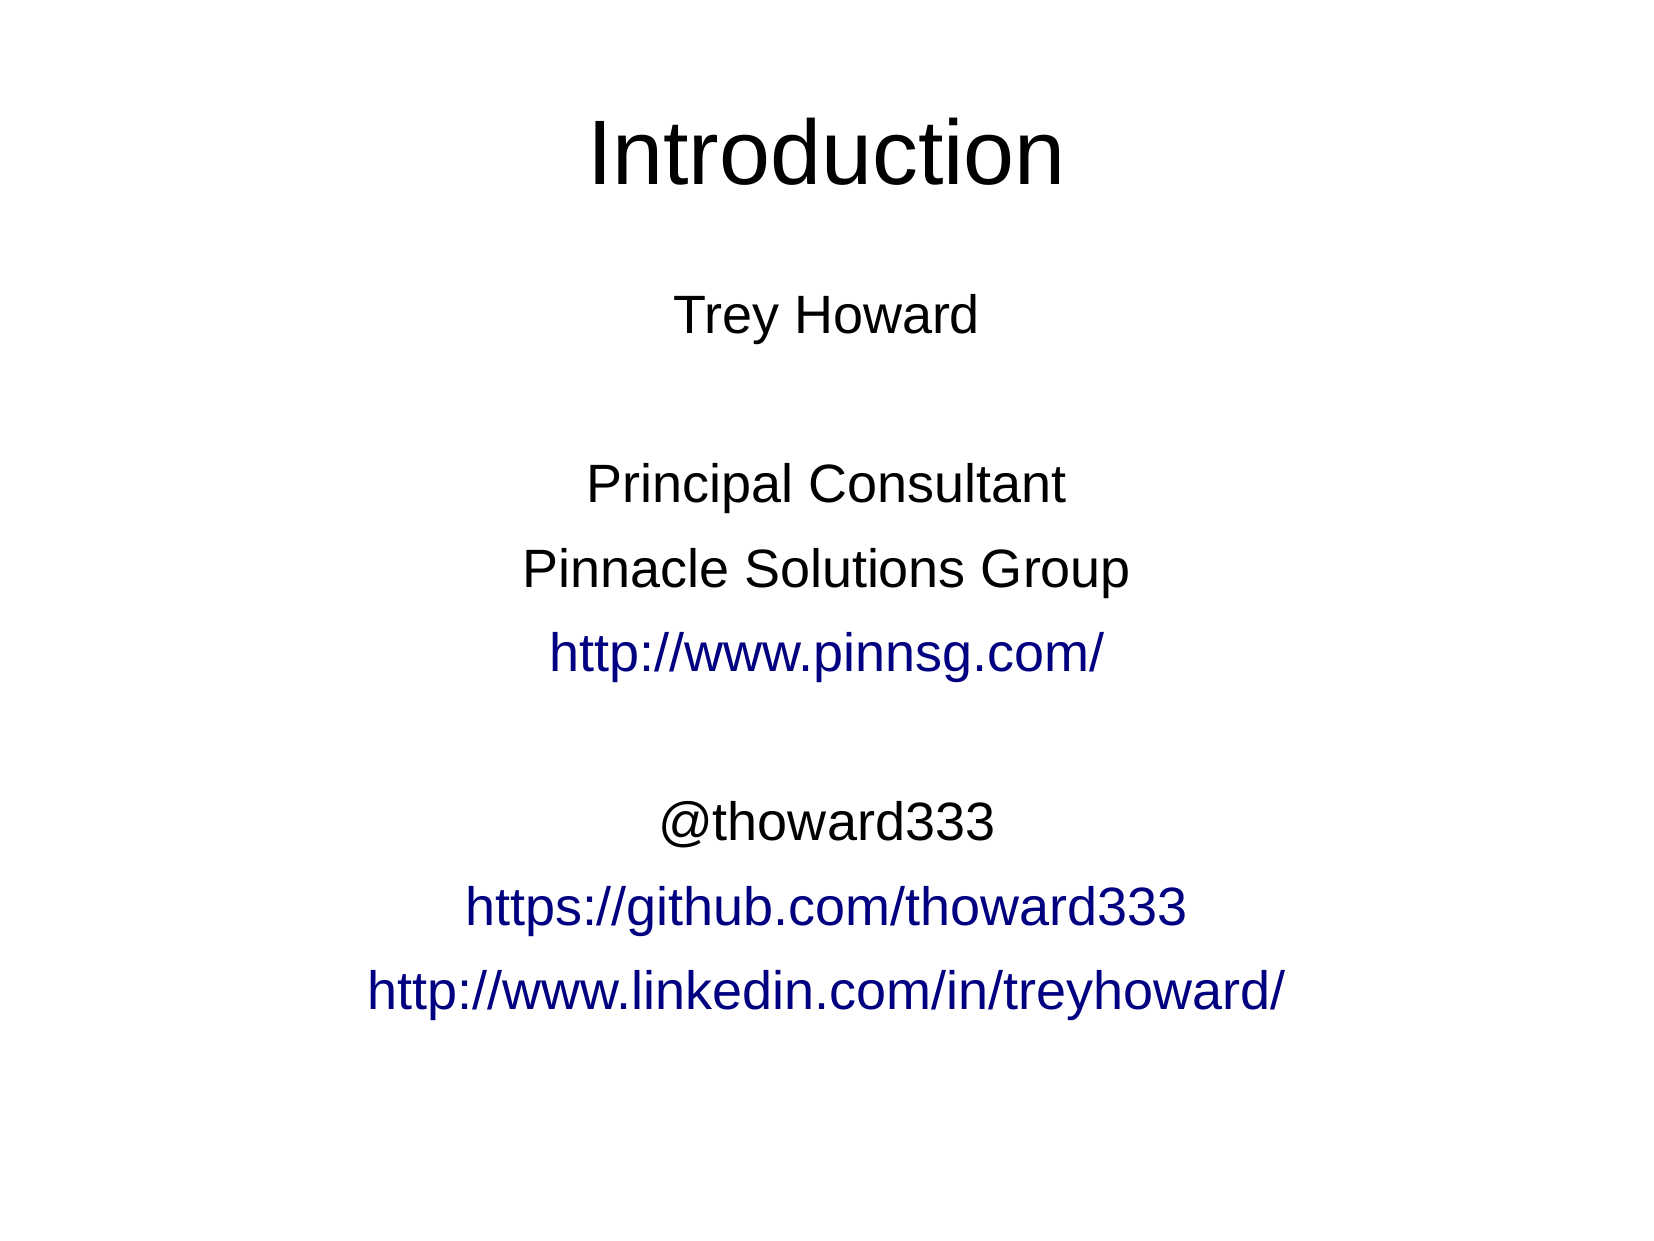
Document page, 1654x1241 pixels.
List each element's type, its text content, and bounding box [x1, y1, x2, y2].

list Trey Howard Principal Consultant Pinnacle Solutions Group http://www.pinnsg.com/ @thoward333 https://github.com/thoward333 http://www.linkedin.com/in/treyhoward/ [82, 285, 1571, 1025]
title Introduction [82, 49, 1571, 257]
